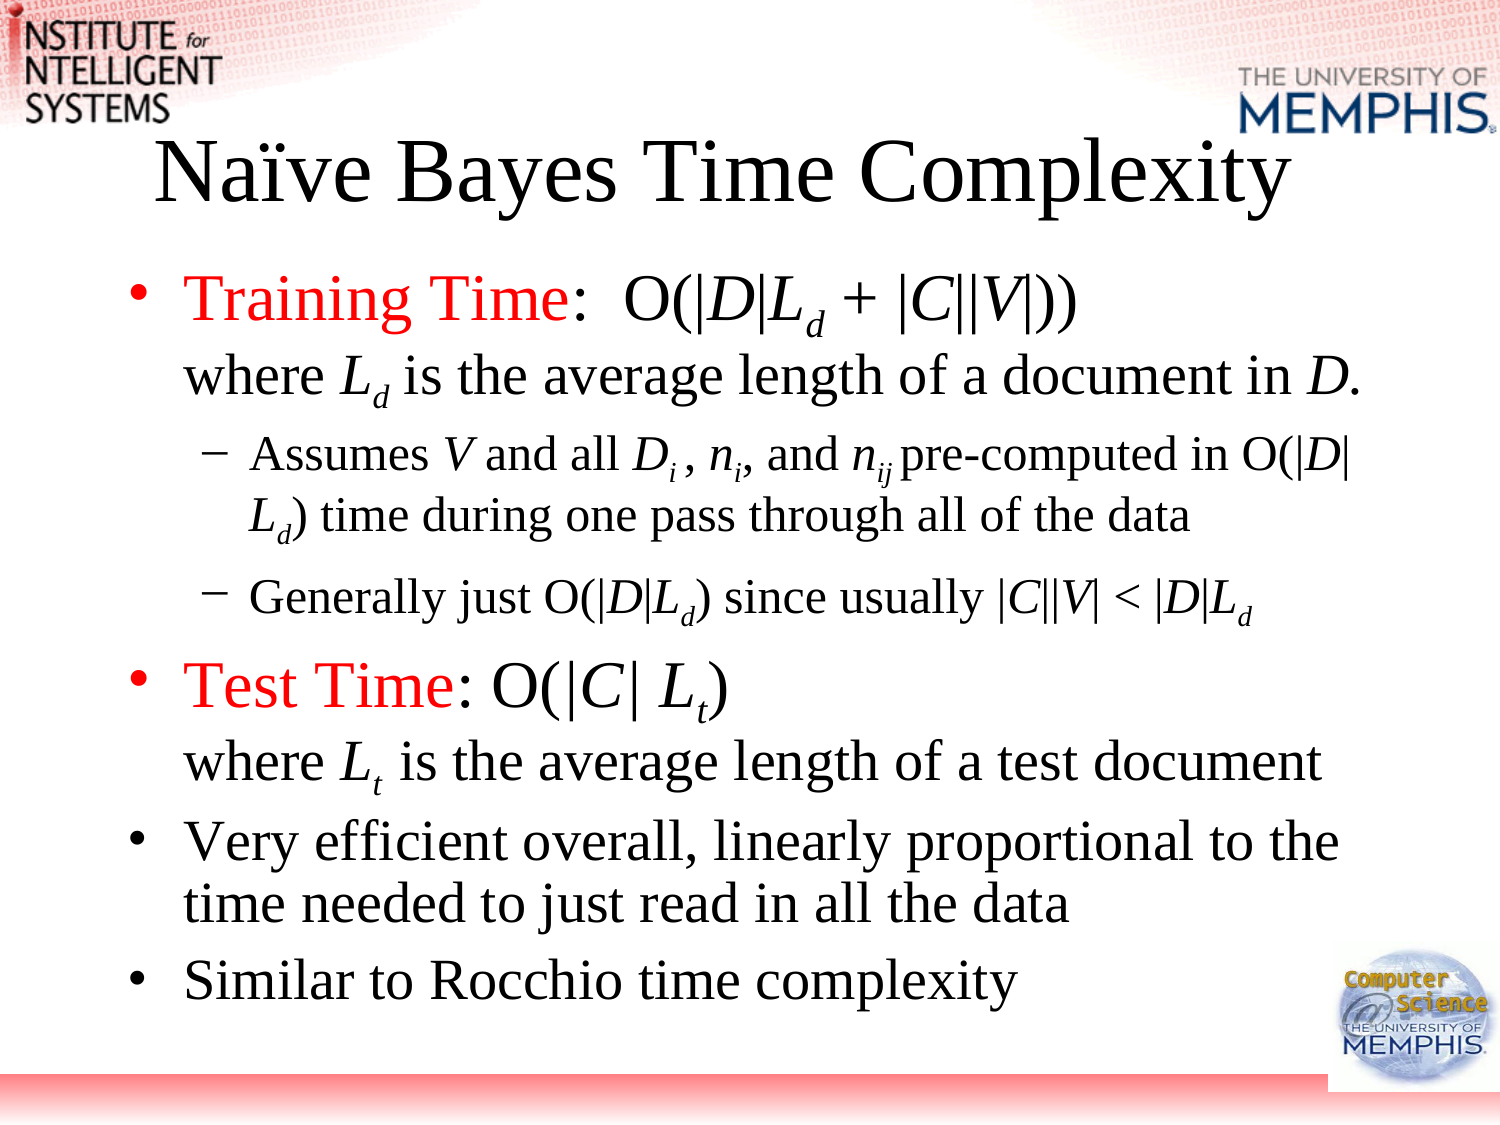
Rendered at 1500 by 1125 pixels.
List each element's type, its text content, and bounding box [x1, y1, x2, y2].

picture [1328, 941, 1500, 1092]
title Naïve Bayes Time Complexity [48, 102, 1399, 290]
picture [0, 0, 501, 132]
picture [1012, 0, 1500, 141]
list Training Time: O(|D|Ld + |C||V|)) where Ld is the average length of a document in D. Assumes V and all Di , ni, and nij pre-computed in O(|D|Ld) time during one pass through all of the data Generally just O(|D|Ld) since usually |C||V| < |D|Ld Test Time: O(|C| Lt) where Lt is the average length of a test document Very efficient overall, linearly proportional to the time needed to just read in all the data Similar to Rocchio time complexity [112, 247, 1413, 1022]
